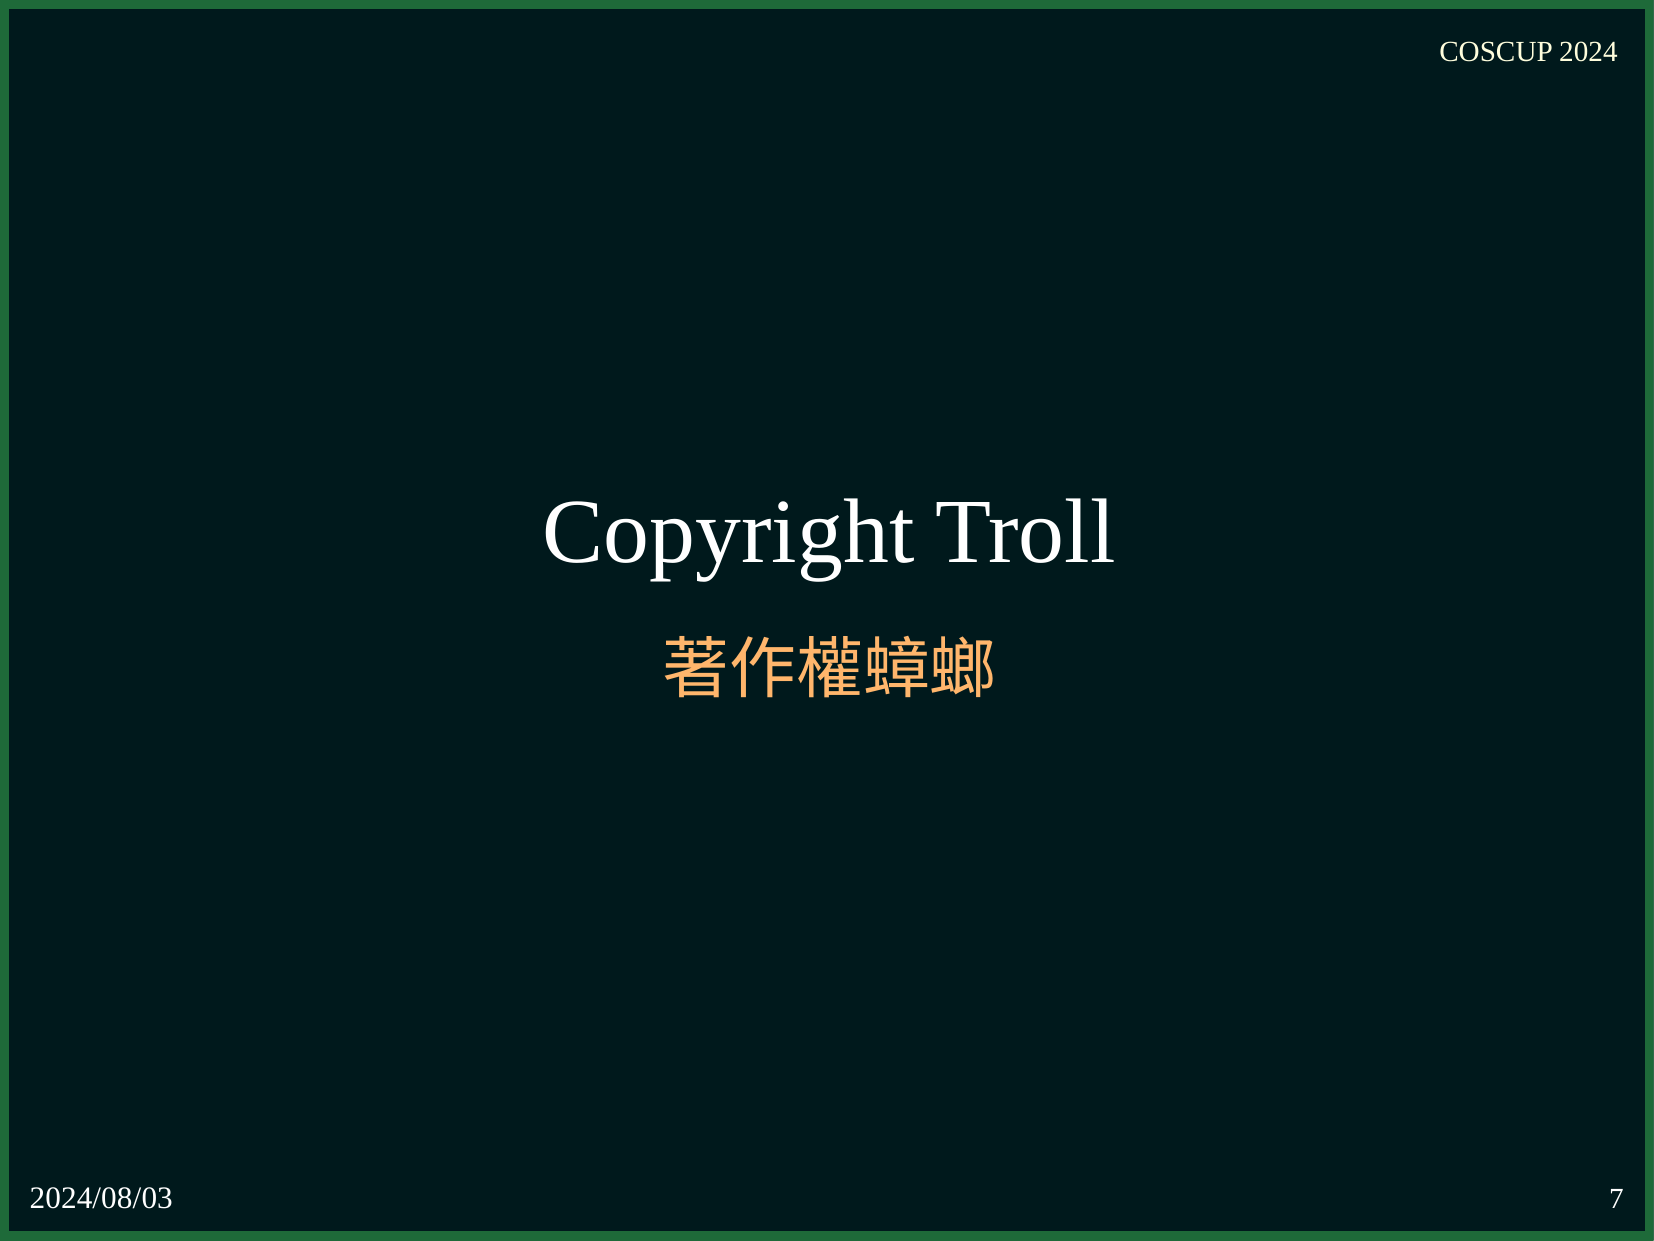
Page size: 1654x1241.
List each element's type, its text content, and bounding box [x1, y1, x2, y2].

title Copyright Troll 著作權蟑螂 [23, 253, 1636, 939]
